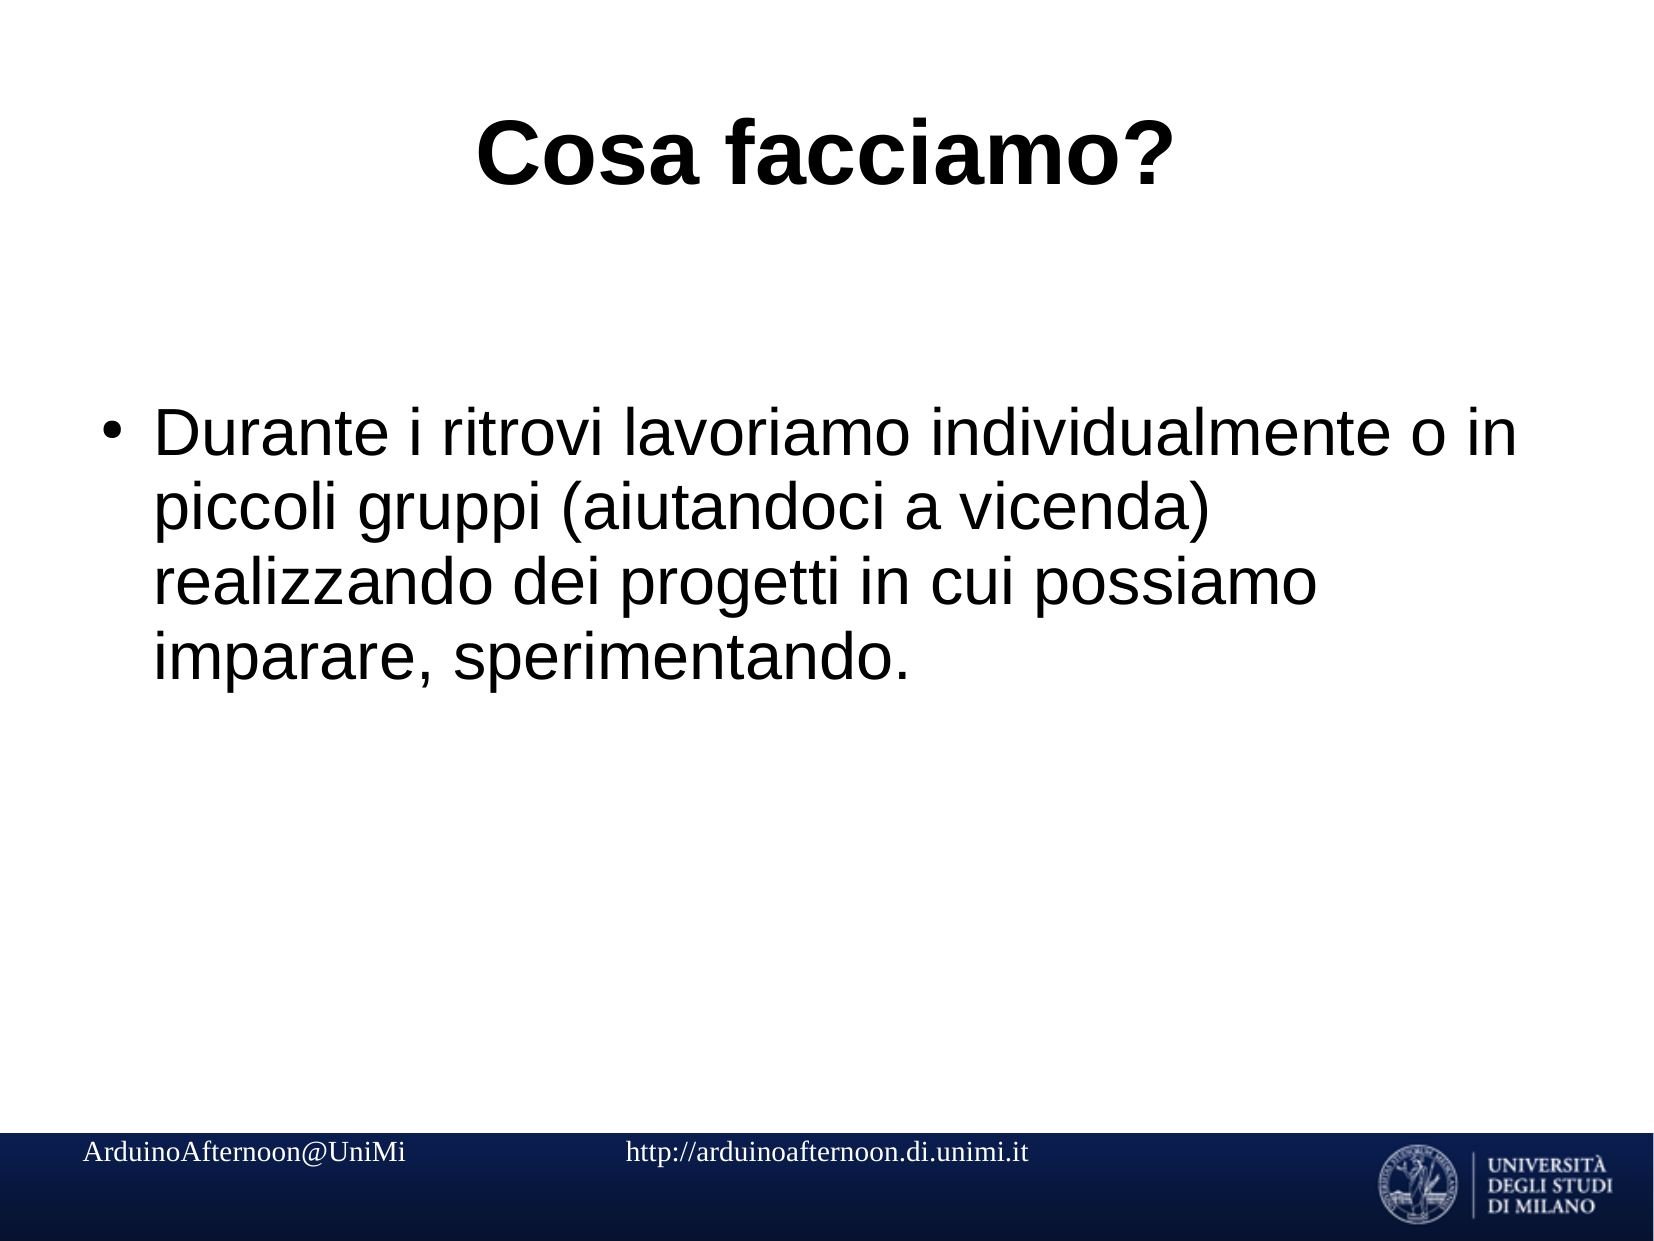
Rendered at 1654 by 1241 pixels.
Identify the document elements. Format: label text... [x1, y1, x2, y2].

title Cosa facciamo? [82, 49, 1571, 257]
list Durante i ritrovi lavoriamo individualmente o in piccoli gruppi (aiutandoci a vicenda) realizzando dei progetti in cui possiamo imparare, sperimentando. [82, 290, 1571, 1010]
picture [0, 1133, 1654, 1241]
